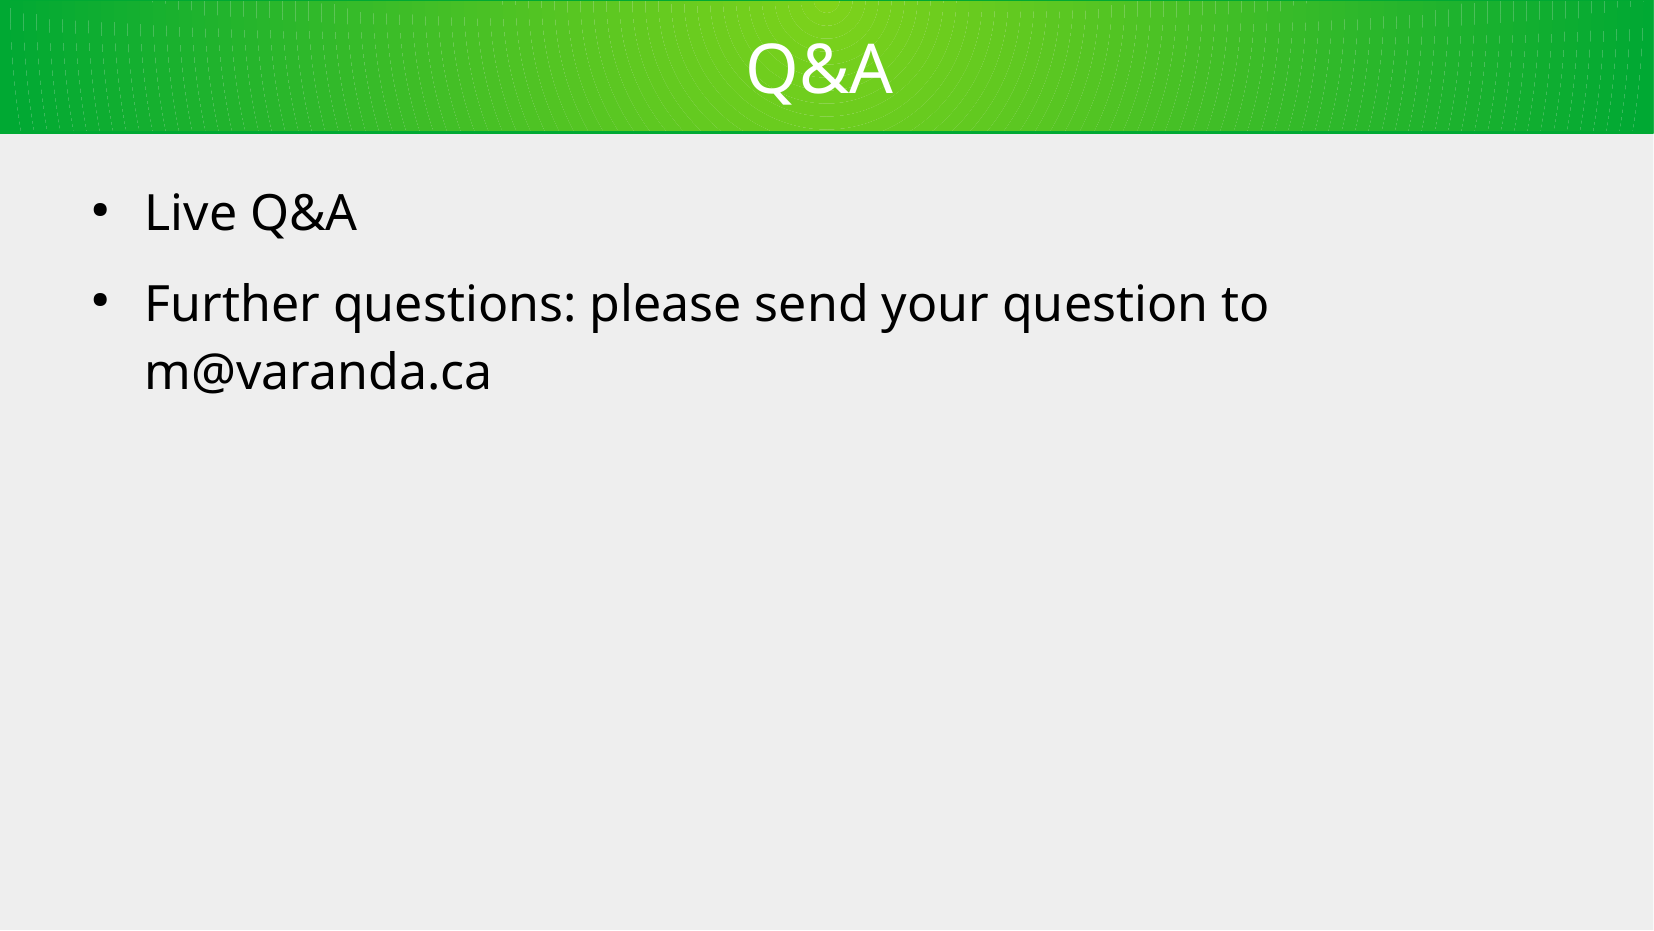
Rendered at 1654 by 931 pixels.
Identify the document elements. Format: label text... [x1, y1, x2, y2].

title Q&A [73, 14, 1565, 119]
list Live Q&A Further questions: please send your question to m@varanda.ca [73, 177, 1565, 827]
